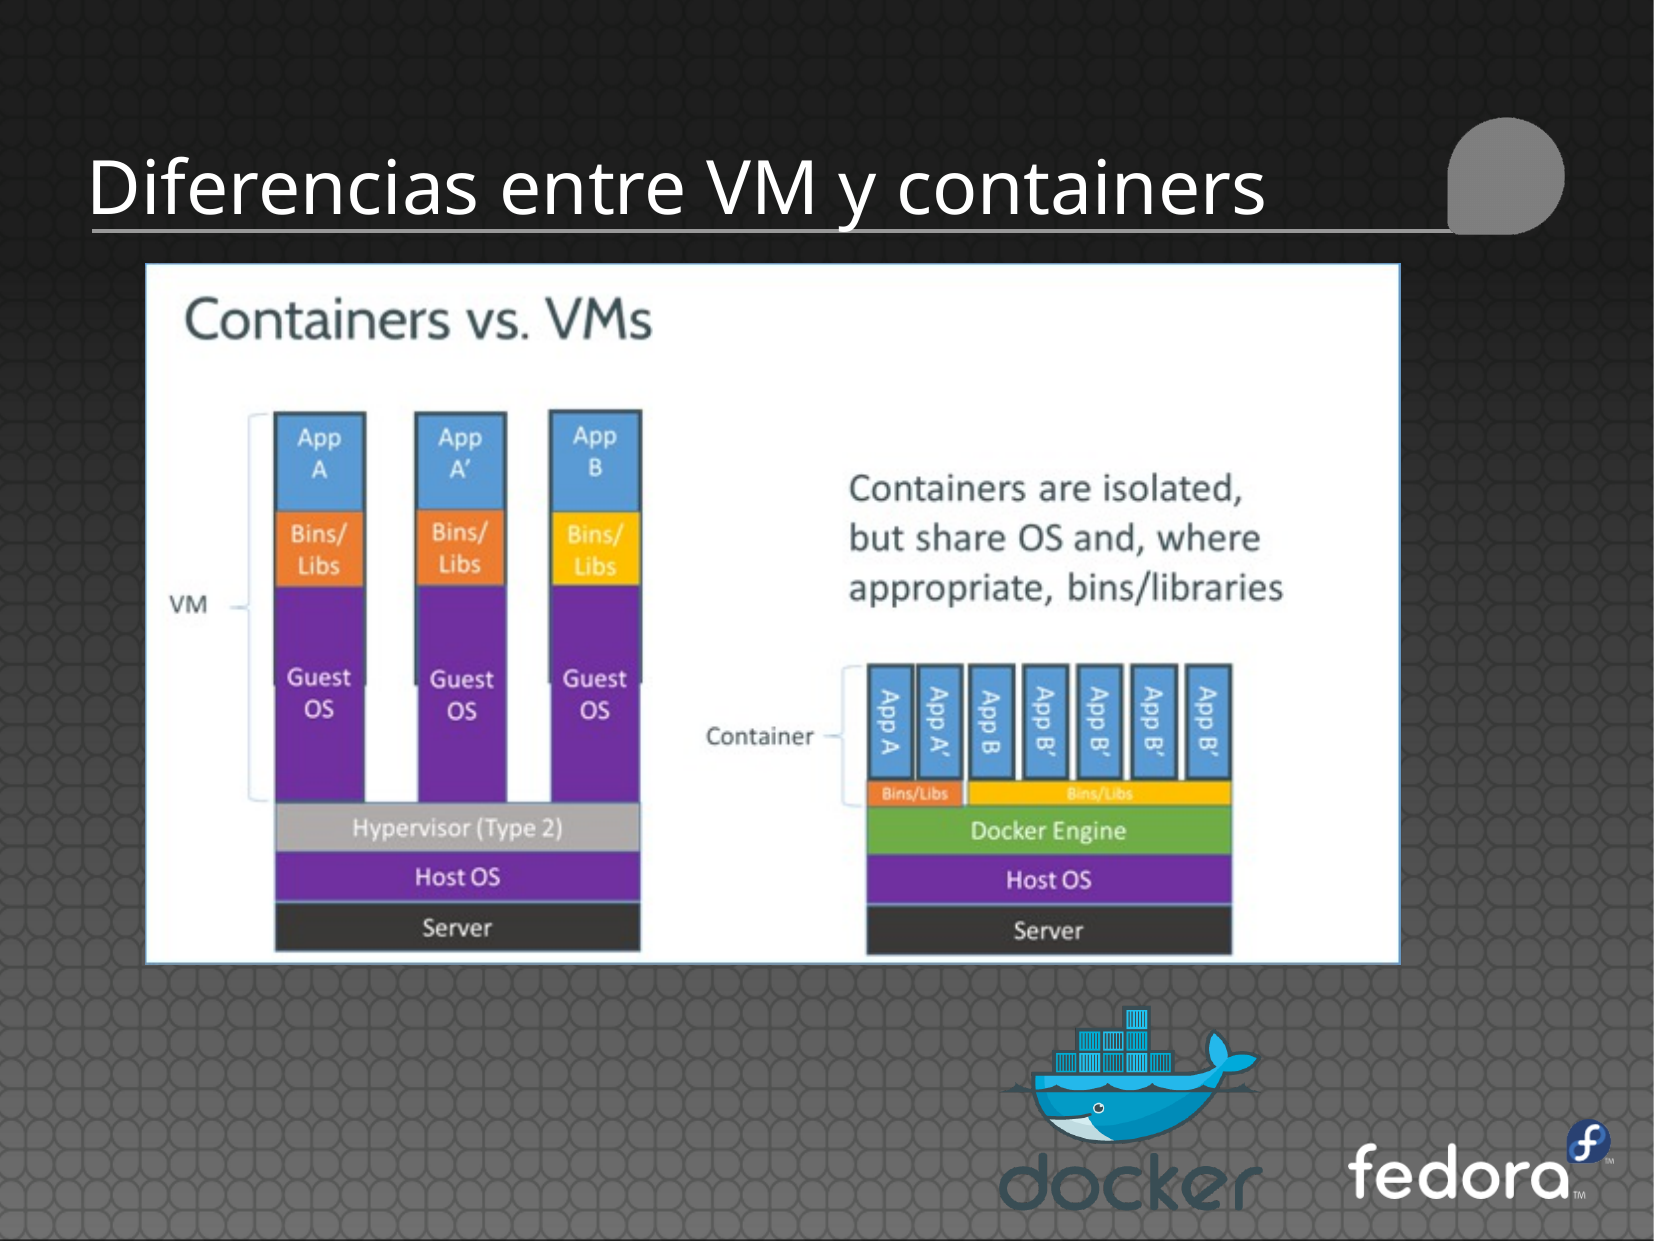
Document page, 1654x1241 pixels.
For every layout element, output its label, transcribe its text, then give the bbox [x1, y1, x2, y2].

picture [0, 0, 1654, 1241]
title Diferencias entre VM y containers [86, 117, 1576, 254]
